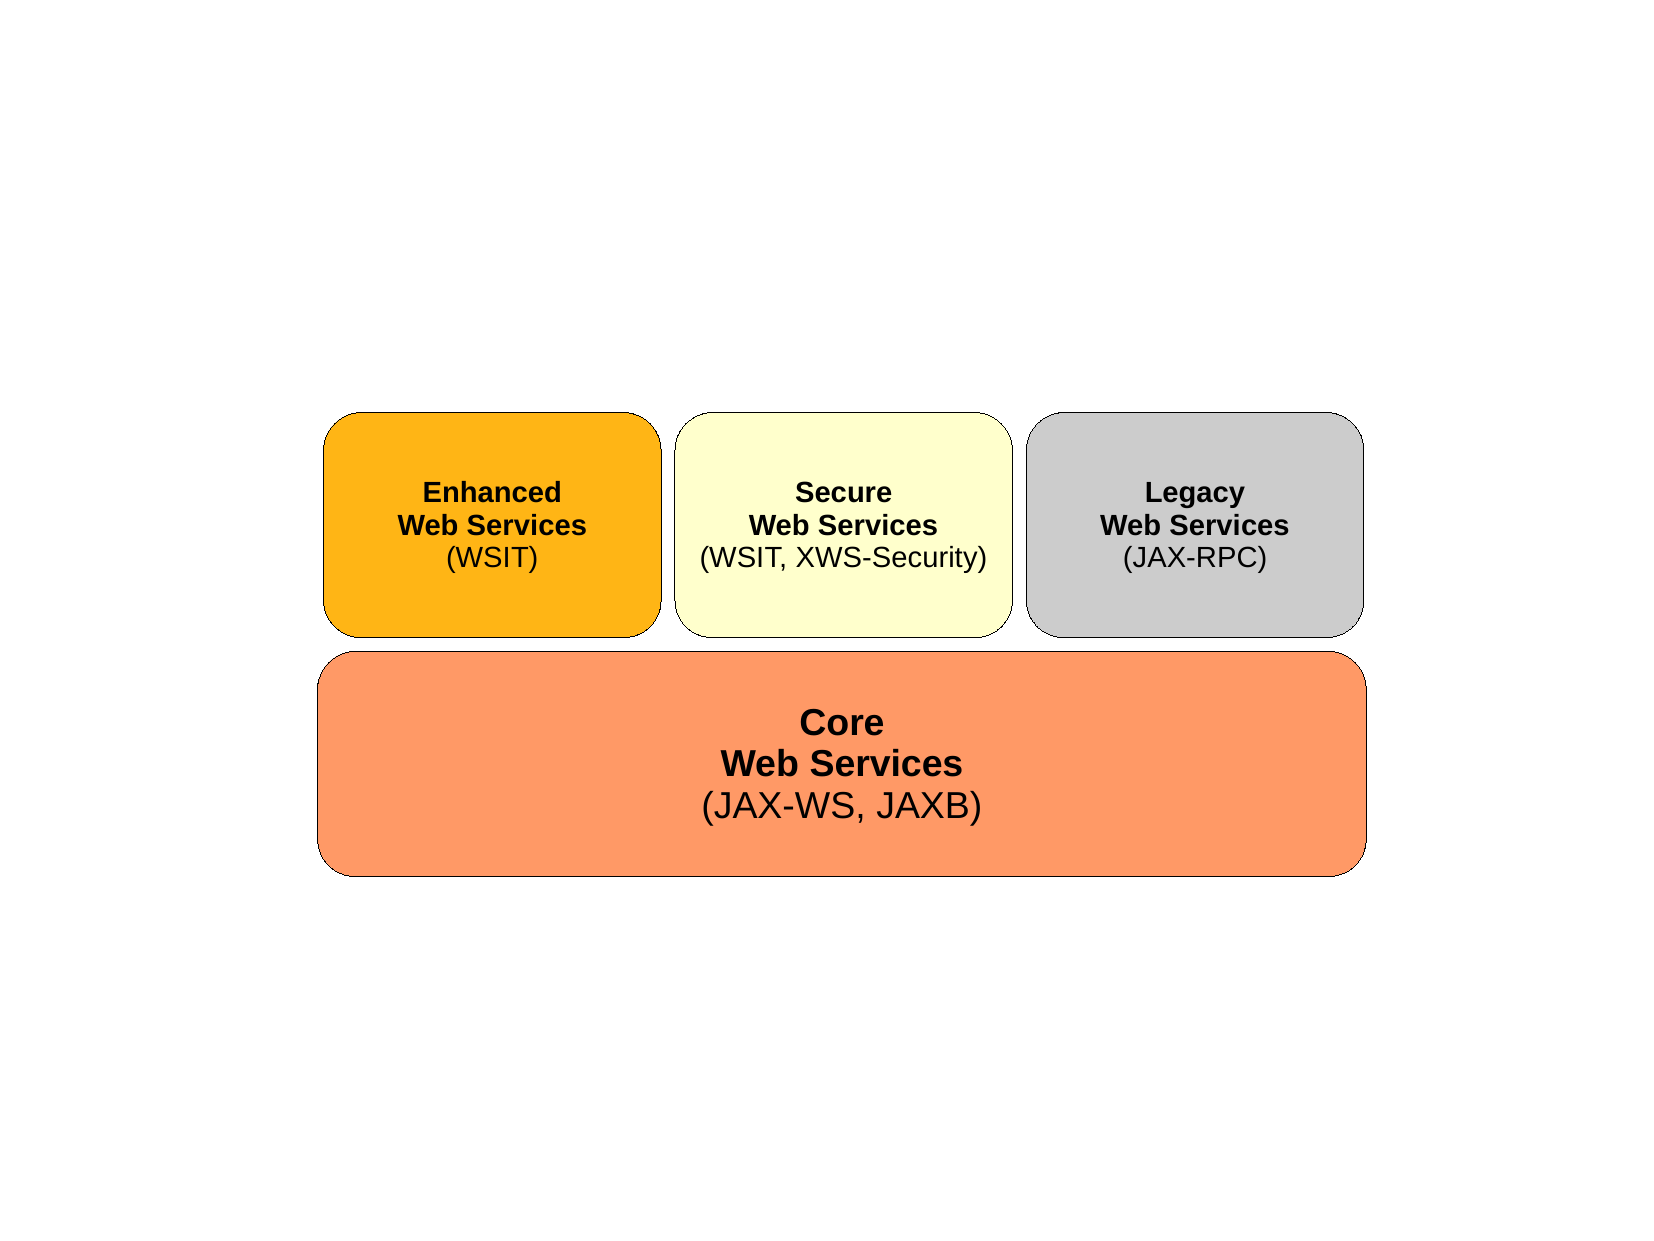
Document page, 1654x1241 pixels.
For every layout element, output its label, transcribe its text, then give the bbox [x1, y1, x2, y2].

text_box Secure Web Services (WSIT, XWS-Security) [674, 412, 1013, 638]
text_box Legacy Web Services (JAX-RPC) [1026, 412, 1364, 638]
text_box Enhanced Web Services (WSIT) [323, 412, 662, 638]
text_box Core Web Services (JAX-WS, JAXB) [317, 651, 1367, 877]
